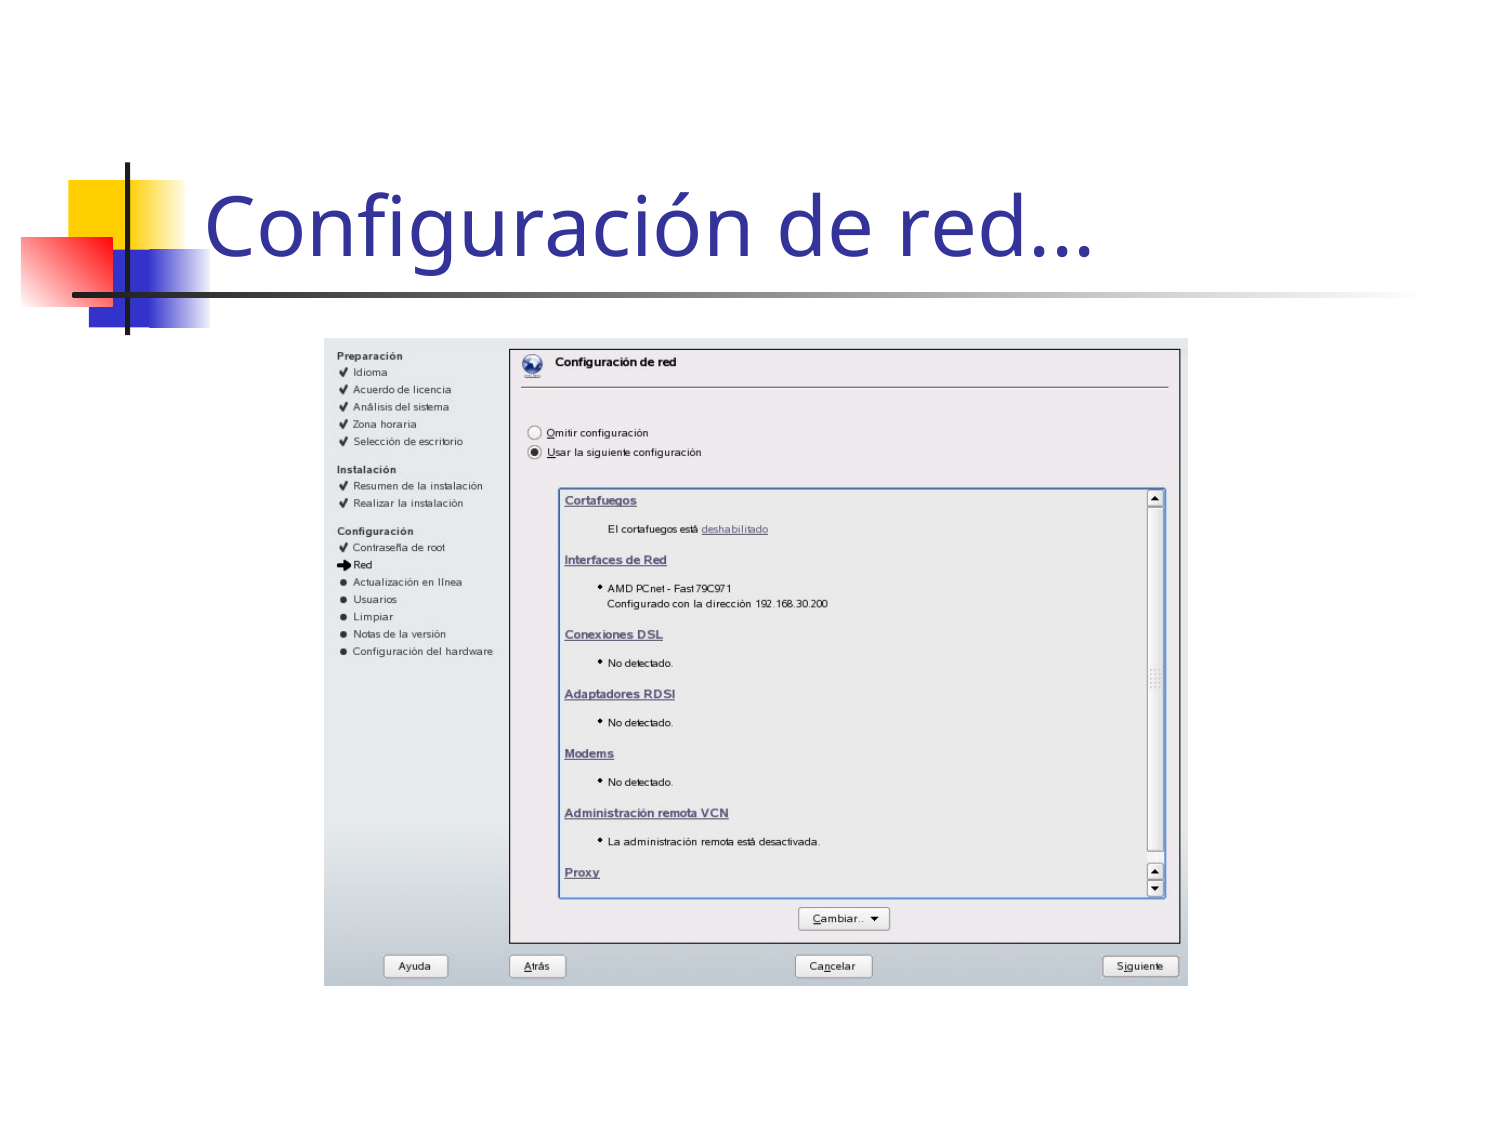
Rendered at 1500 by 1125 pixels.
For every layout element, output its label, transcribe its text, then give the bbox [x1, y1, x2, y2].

title Configuración de red... [188, 101, 1468, 289]
picture [324, 337, 1188, 986]
